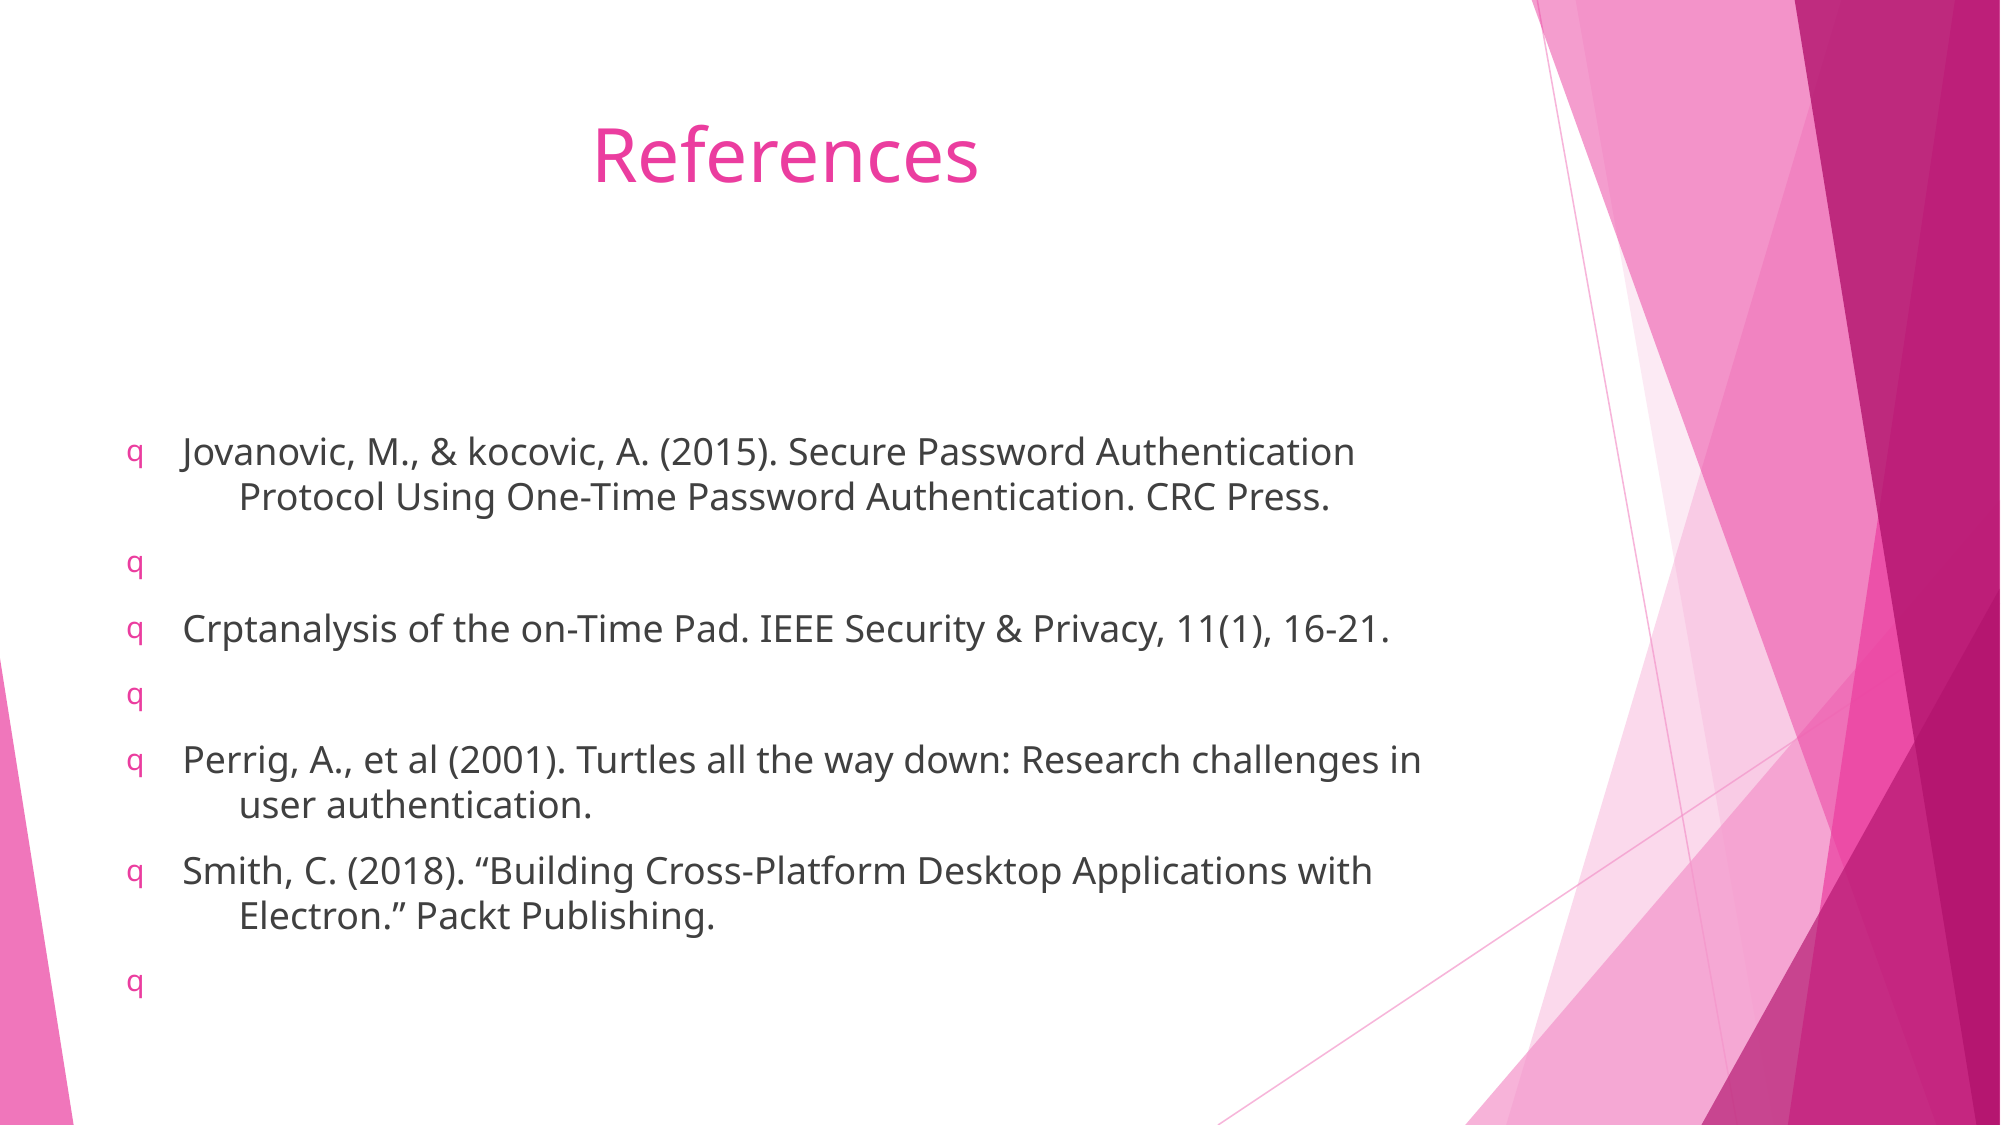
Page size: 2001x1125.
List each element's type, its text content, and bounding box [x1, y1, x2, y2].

list Jovanovic, M., & kocovic, A. (2015). Secure Password Authentication Protocol Using One-Time Password Authentication. CRC Press. Crptanalysis of the on-Time Pad. IEEE Security & Privacy, 11(1), 16-21. Perrig, A., et al (2001). Turtles all the way down: Research challenges in user authentication. Smith, C. (2018). “Building Cross-Platform Desktop Applications with Electron.” Packt Publishing. [111, 354, 1522, 992]
title References [264, 99, 1632, 317]
